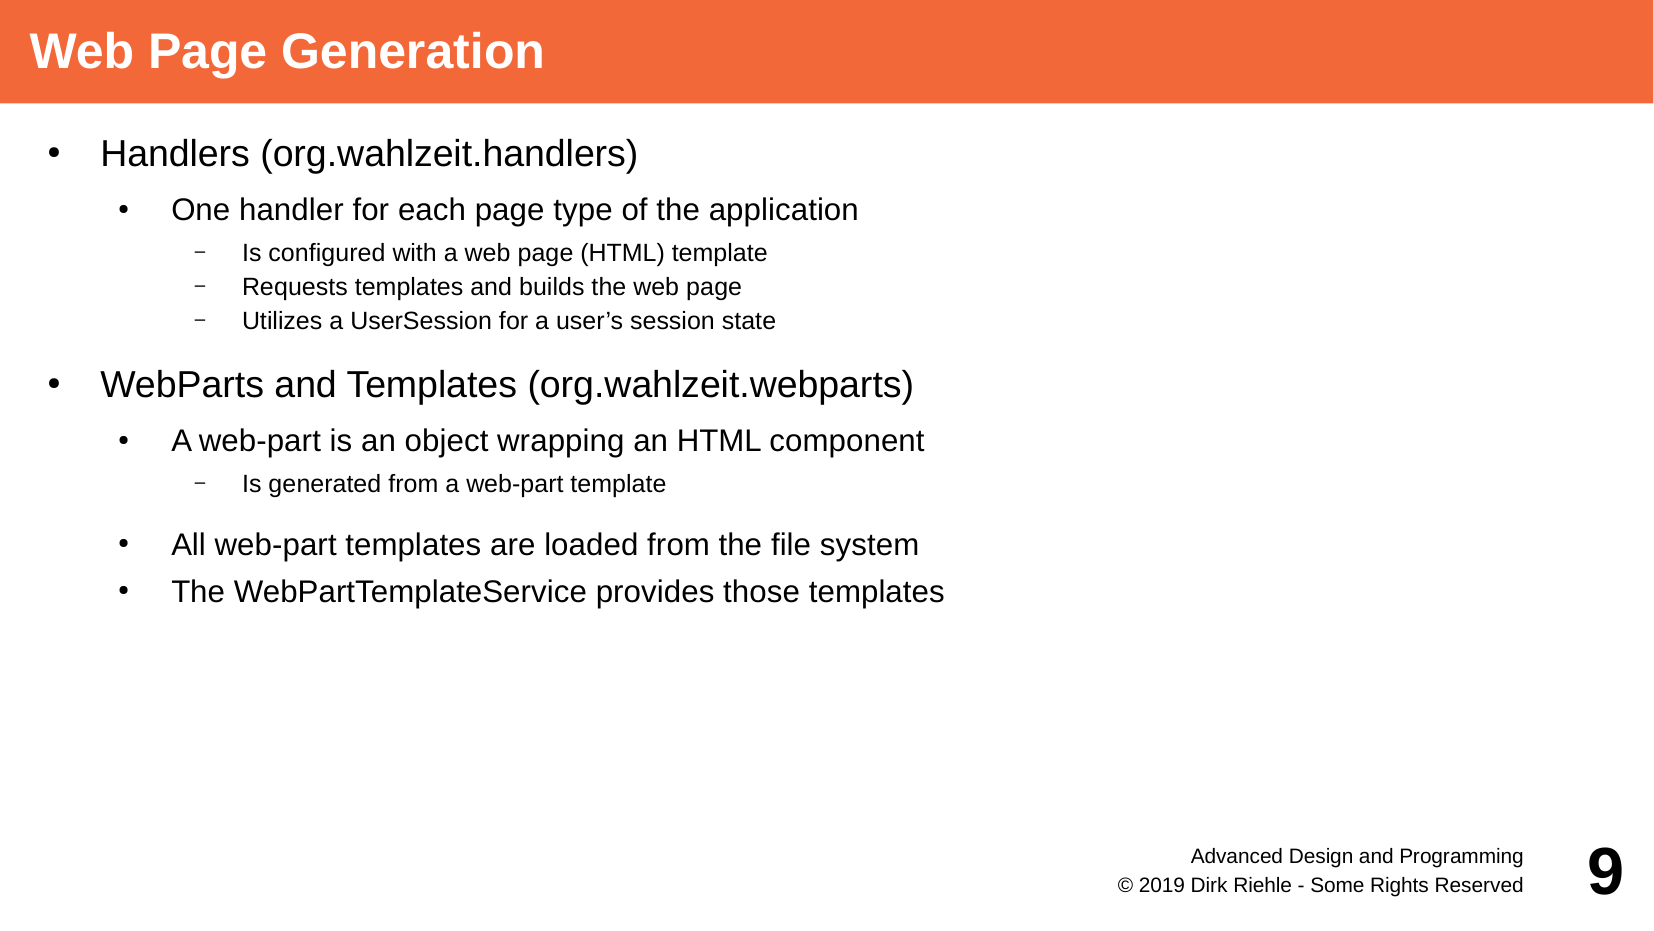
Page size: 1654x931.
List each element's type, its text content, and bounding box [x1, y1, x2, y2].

list Handlers (org.wahlzeit.handlers) One handler for each page type of the application Is configured with a web page (HTML) template Requests templates and builds the web page Utilizes a UserSession for a user’s session state WebParts and Templates (org.wahlzeit.webparts) A web-part is an object wrapping an HTML component Is generated from a web-part template All web-part templates are loaded from the file system The WebPartTemplateService provides those templates [29, 132, 1625, 813]
title Web Page Generation [0, 0, 1654, 104]
